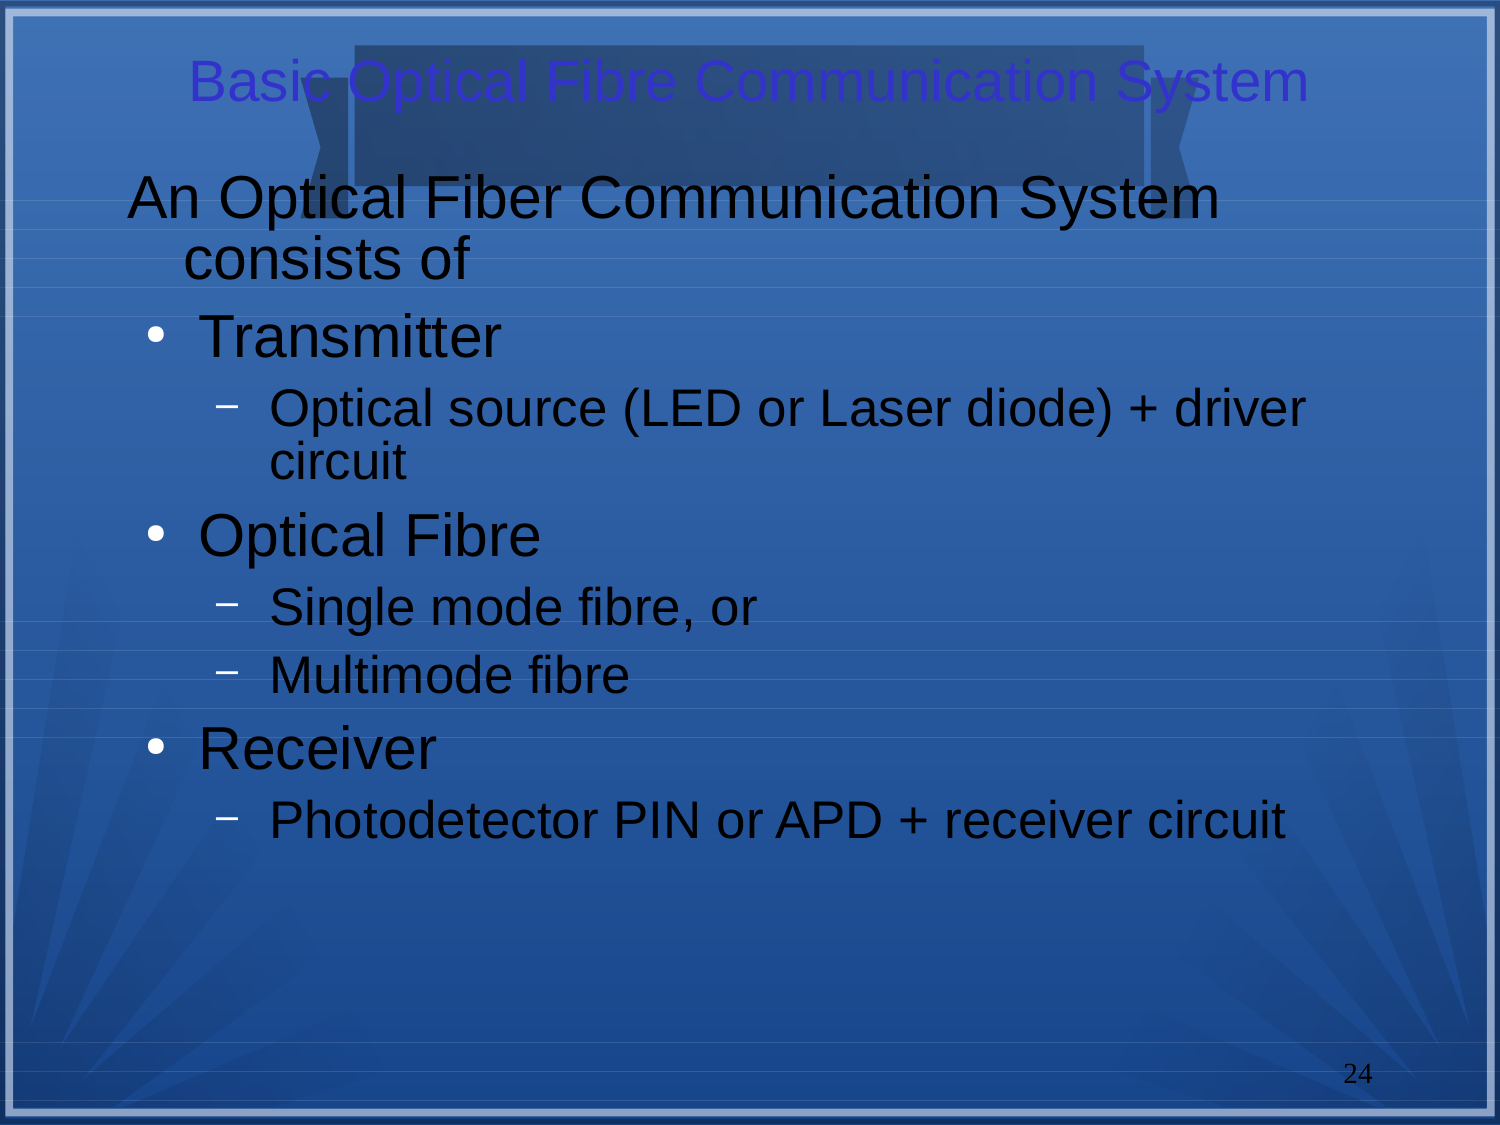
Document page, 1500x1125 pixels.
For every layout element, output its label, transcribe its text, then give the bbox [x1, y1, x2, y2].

list An Optical Fiber Communication System consists of Transmitter Optical source (LED or Laser diode) + driver circuit Optical Fibre Single mode fibre, or Multimode fibre Receiver Photodetector PIN or APD + receiver circuit [112, 162, 1388, 1051]
text_box 47 [1074, 1050, 1388, 1125]
title Basic Optical Fibre Communication System [112, 0, 1388, 162]
